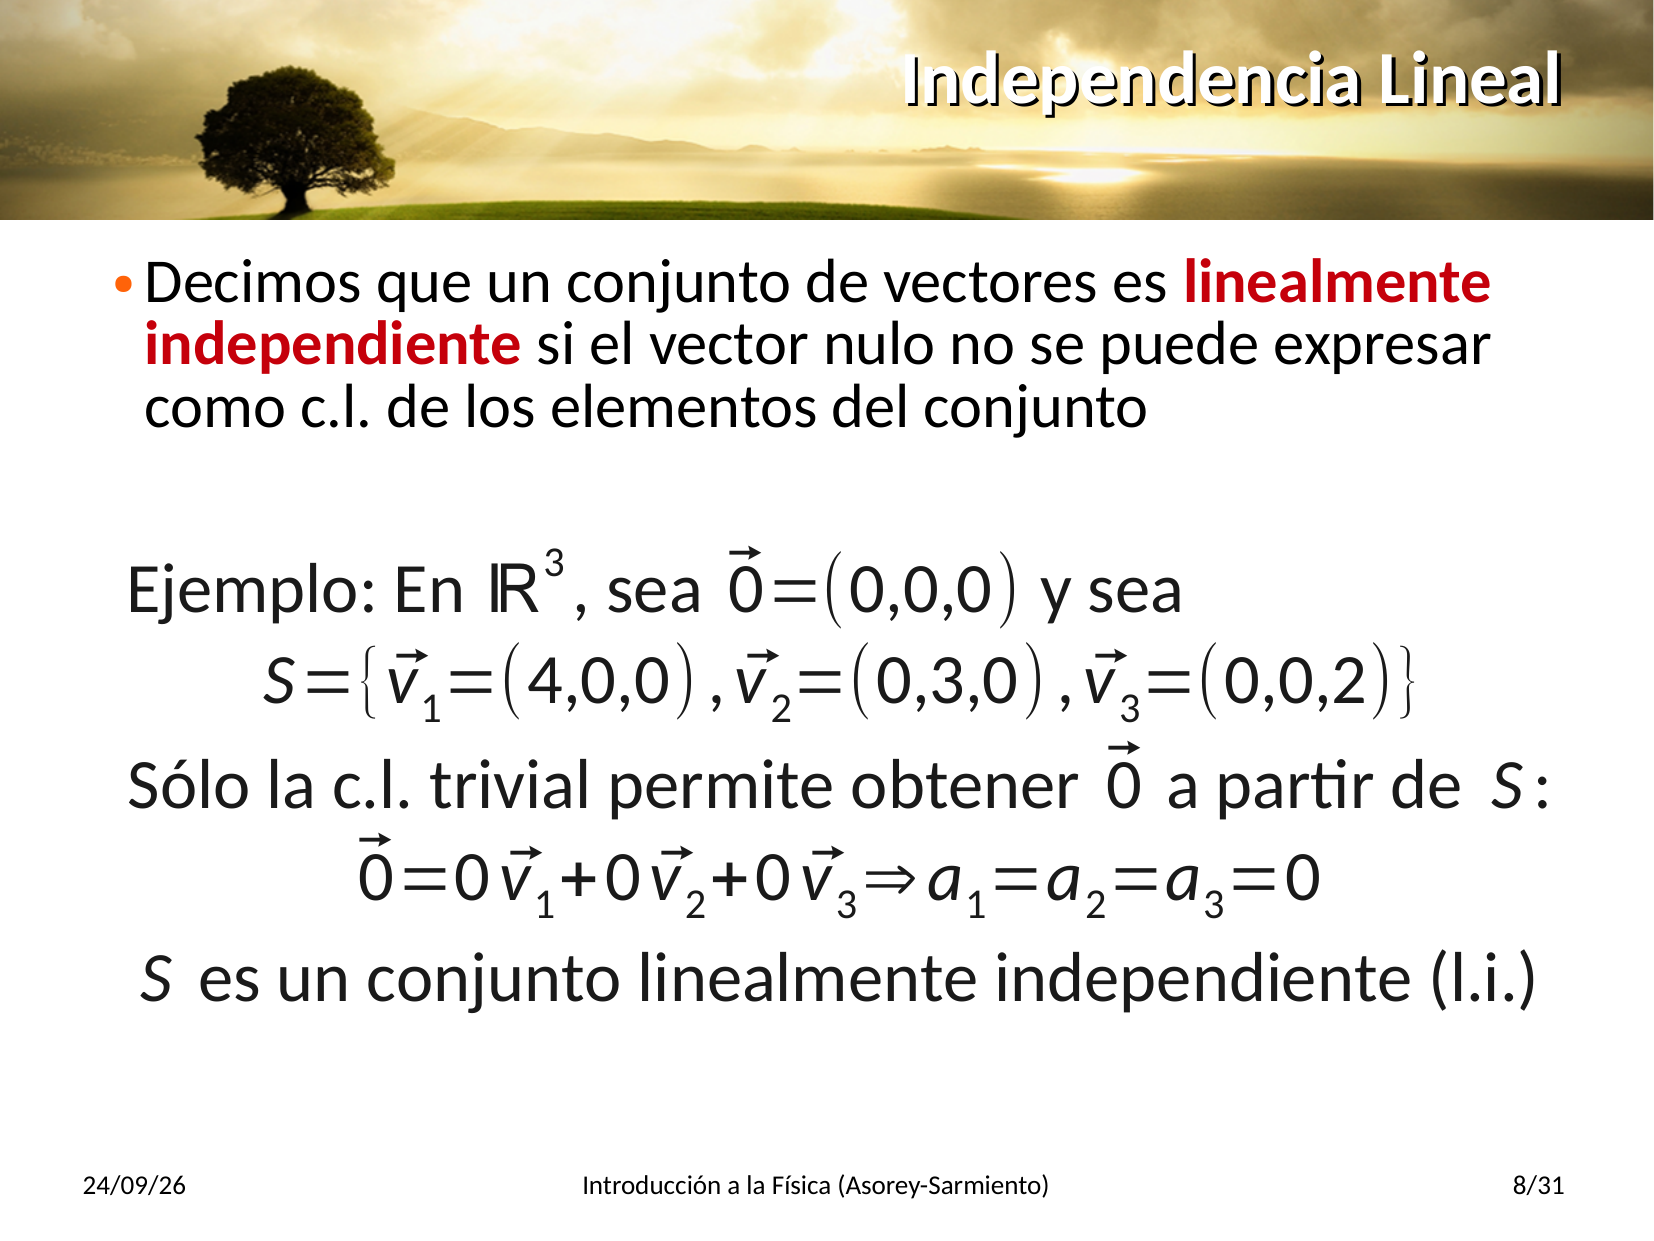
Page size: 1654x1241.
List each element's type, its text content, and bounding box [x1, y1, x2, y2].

title Independencia Lineal [75, 19, 1564, 151]
chart [120, 536, 1559, 1021]
list Decimos que un conjunto de vectores es linealmente independiente si el vector nulo no se puede expresar como c.l. de los elementos del conjunto [82, 255, 1571, 1156]
picture [0, 0, 1654, 220]
